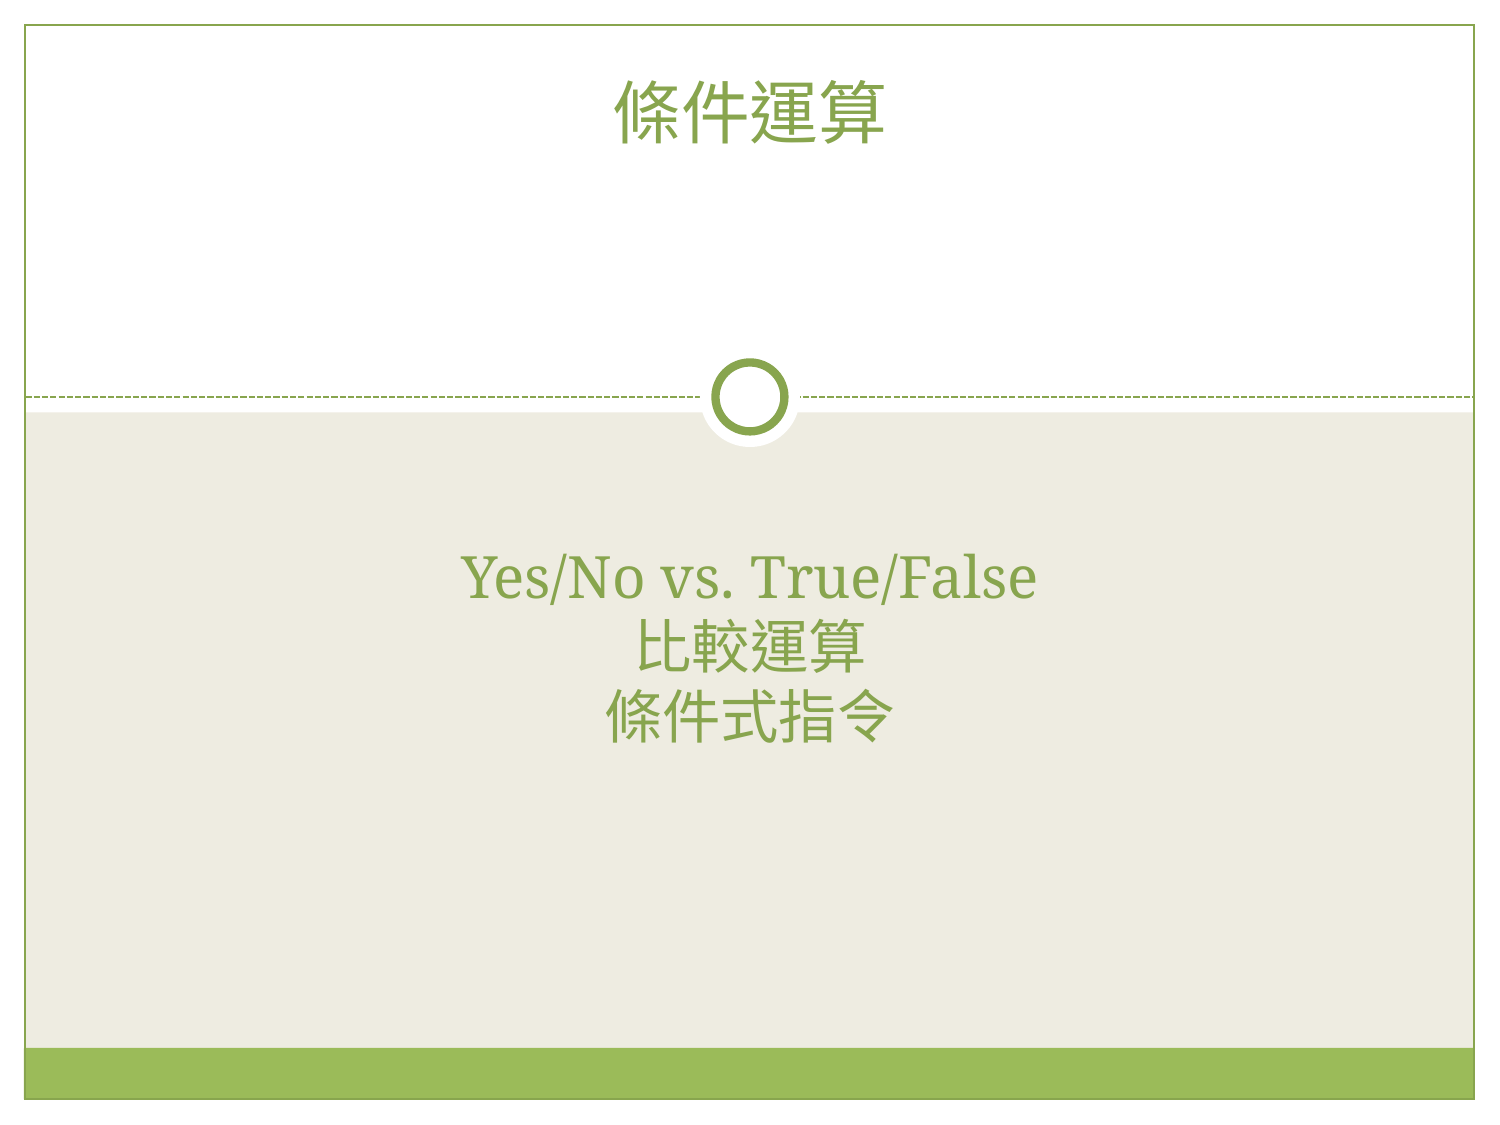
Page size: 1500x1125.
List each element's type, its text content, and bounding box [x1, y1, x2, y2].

subtitle Yes/No vs. True/False 比較運算 條件式指令 [225, 462, 1275, 1020]
title 條件運算 [112, 62, 1388, 350]
